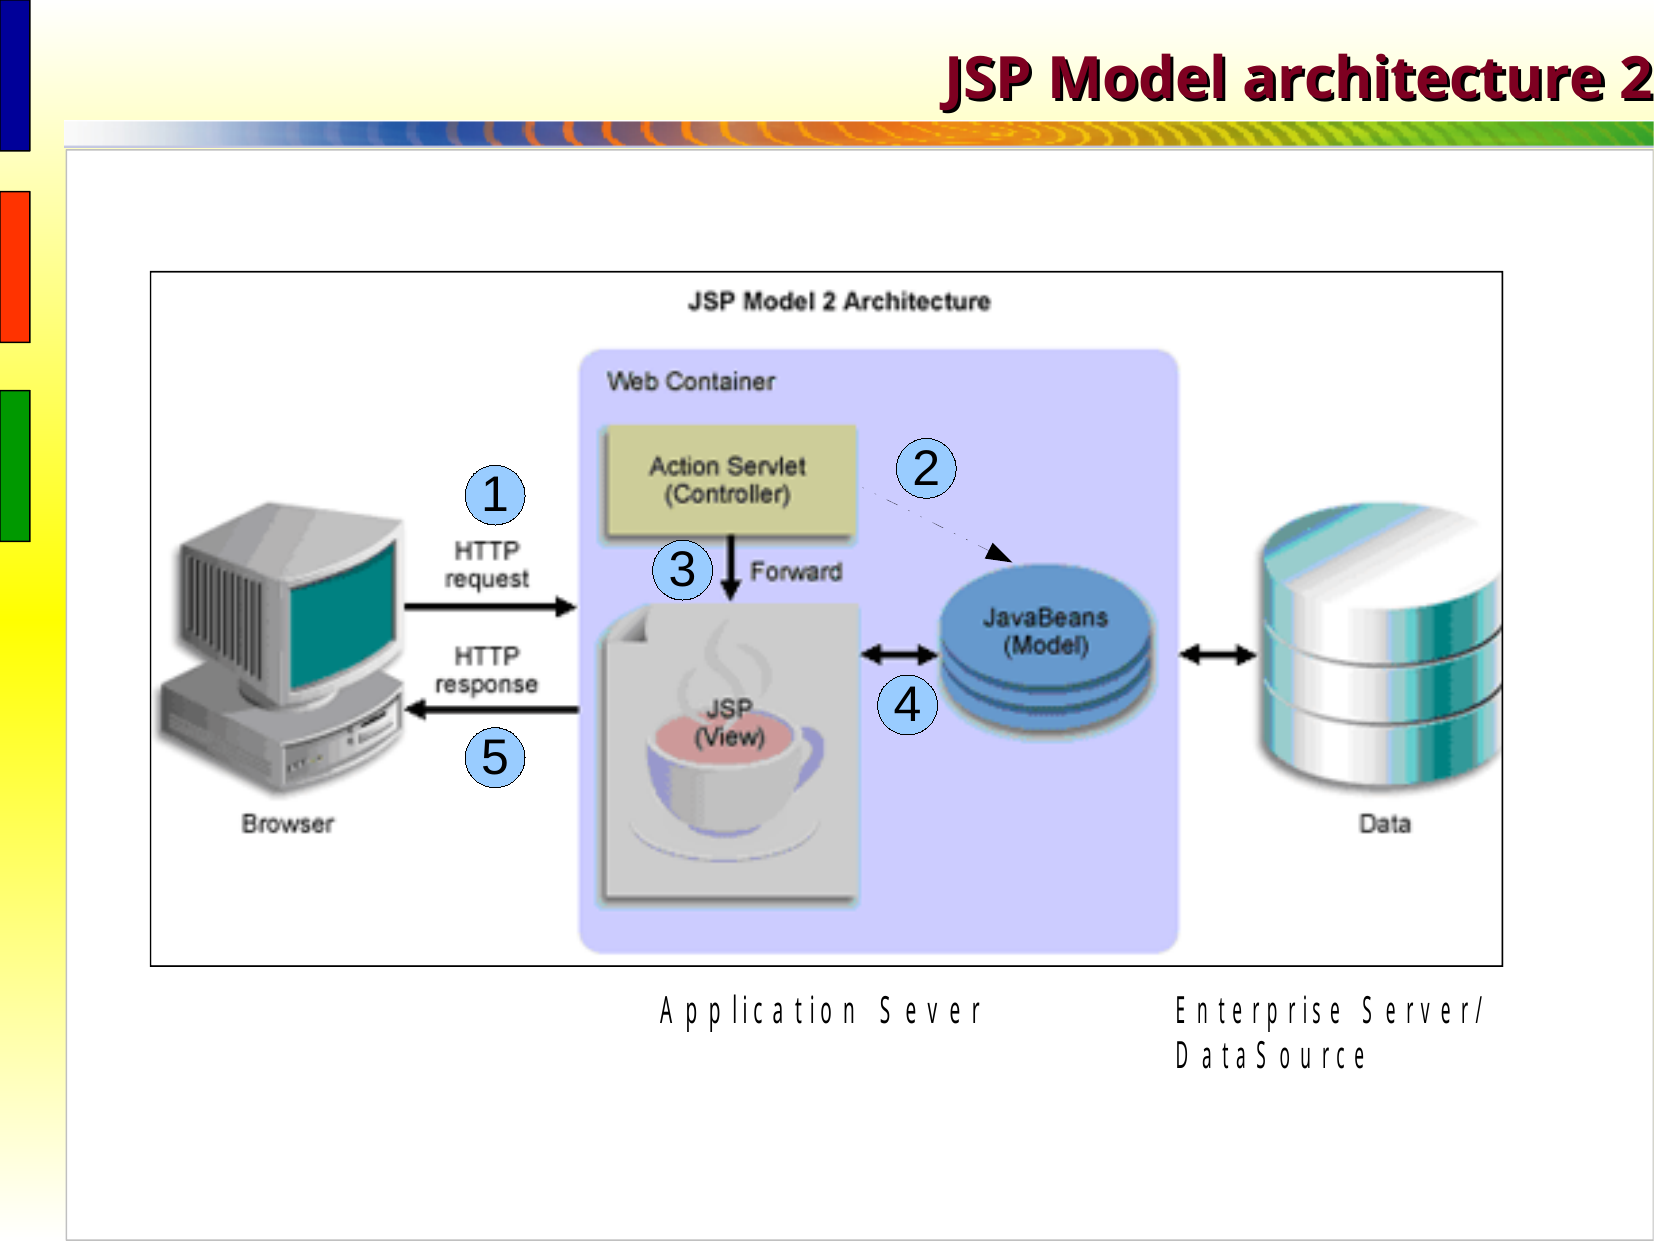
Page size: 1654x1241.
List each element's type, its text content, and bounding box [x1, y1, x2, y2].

text_box 3 [652, 540, 713, 601]
text_box 1 [465, 465, 526, 526]
text_box 5 [465, 727, 526, 788]
text_box 4 [877, 675, 938, 735]
title JSP Model architecture 2 [201, 8, 1654, 150]
picture [64, 120, 201, 148]
text_box 2 [896, 438, 957, 499]
picture [149, 270, 1504, 967]
picture [637, 975, 1011, 1054]
picture [1155, 975, 1538, 1099]
